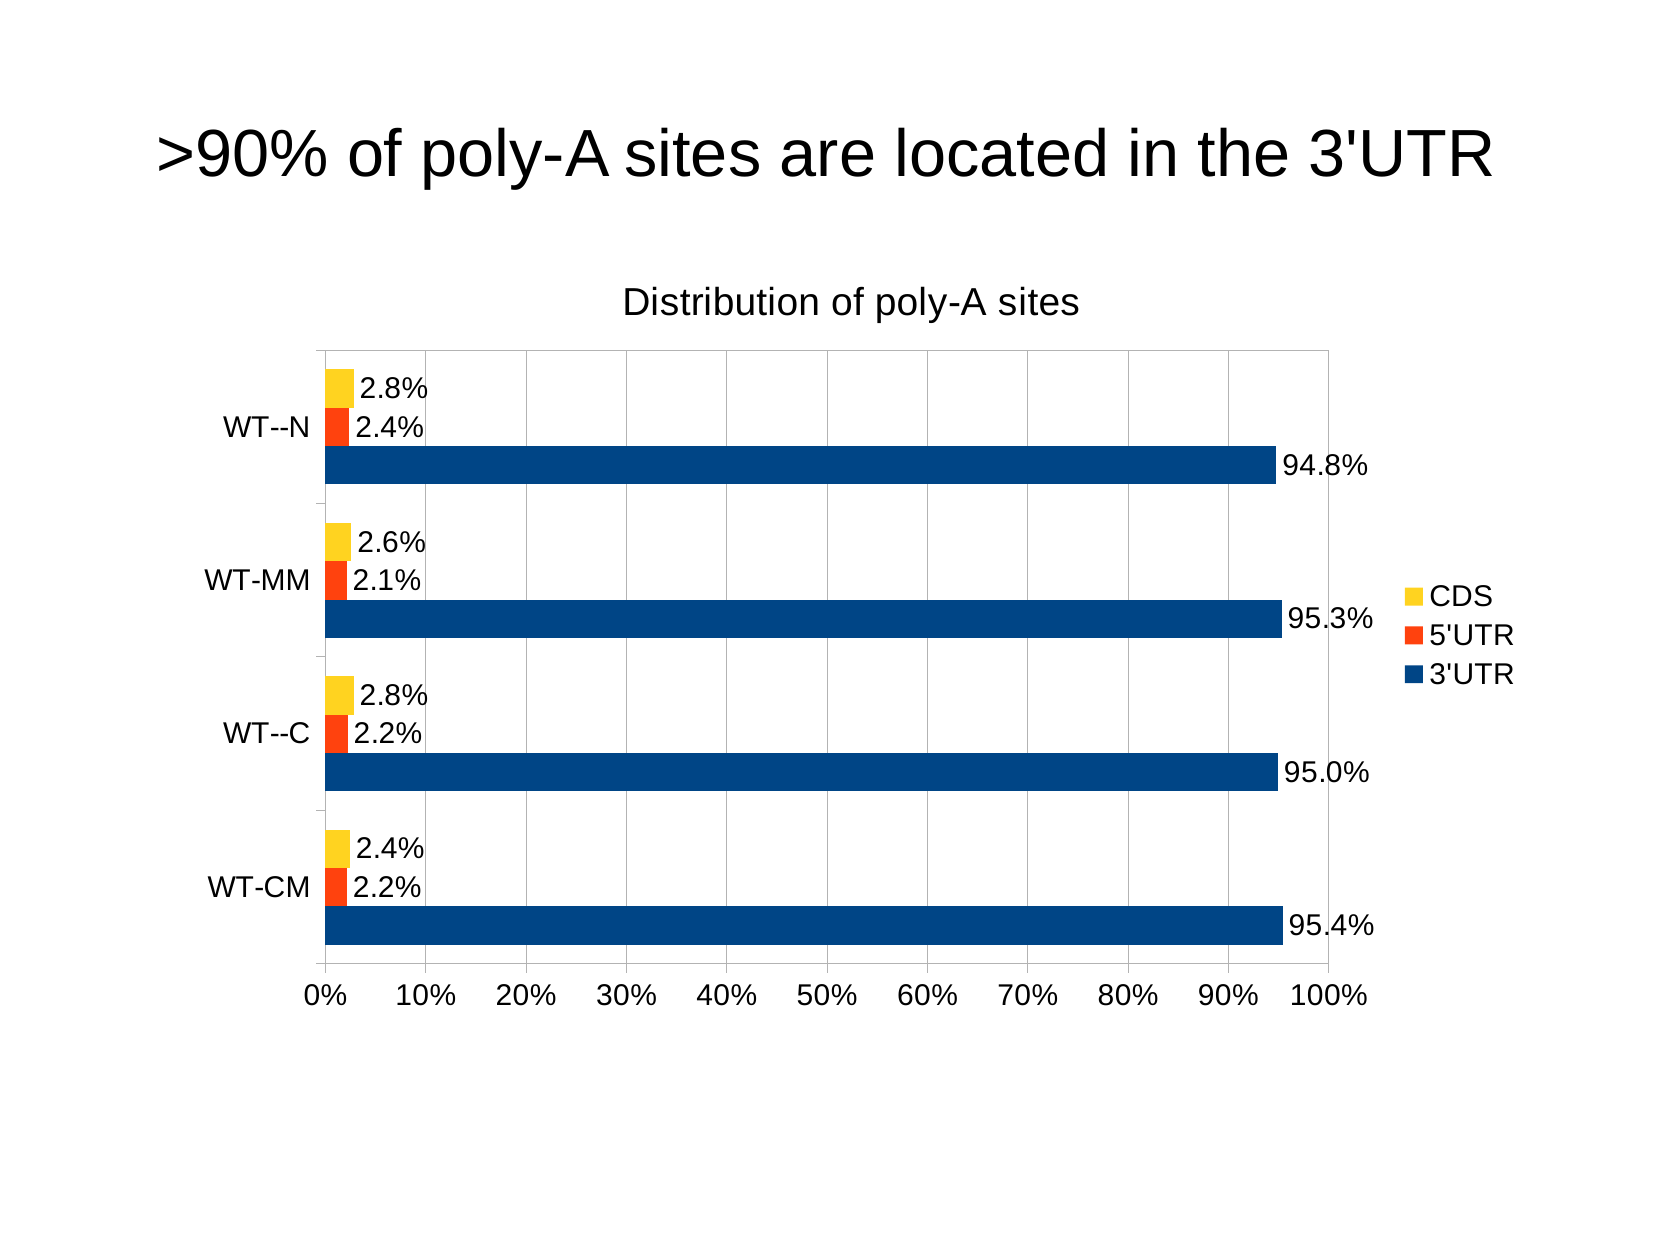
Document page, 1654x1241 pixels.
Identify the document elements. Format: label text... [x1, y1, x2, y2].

title >90% of poly-A sites are located in the 3'UTR [82, 49, 1571, 257]
chart [177, 243, 1538, 1028]
